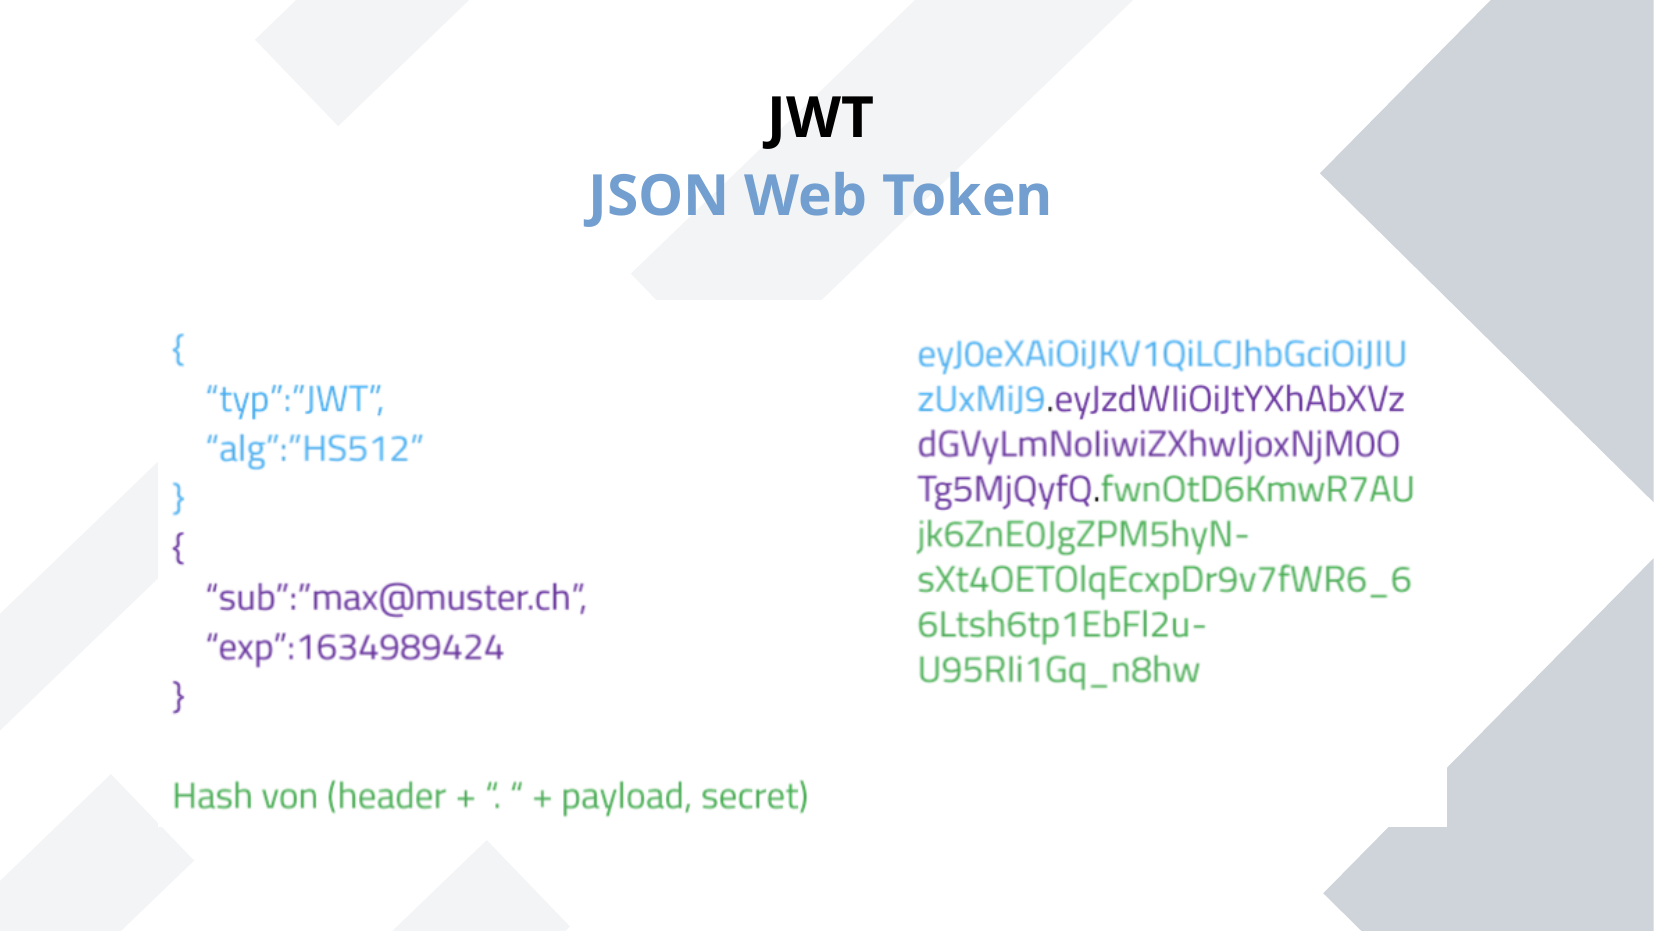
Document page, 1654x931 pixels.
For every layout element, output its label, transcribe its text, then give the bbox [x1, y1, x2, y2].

title JWT JSON Web Token [76, 76, 1565, 233]
picture [158, 300, 1447, 827]
